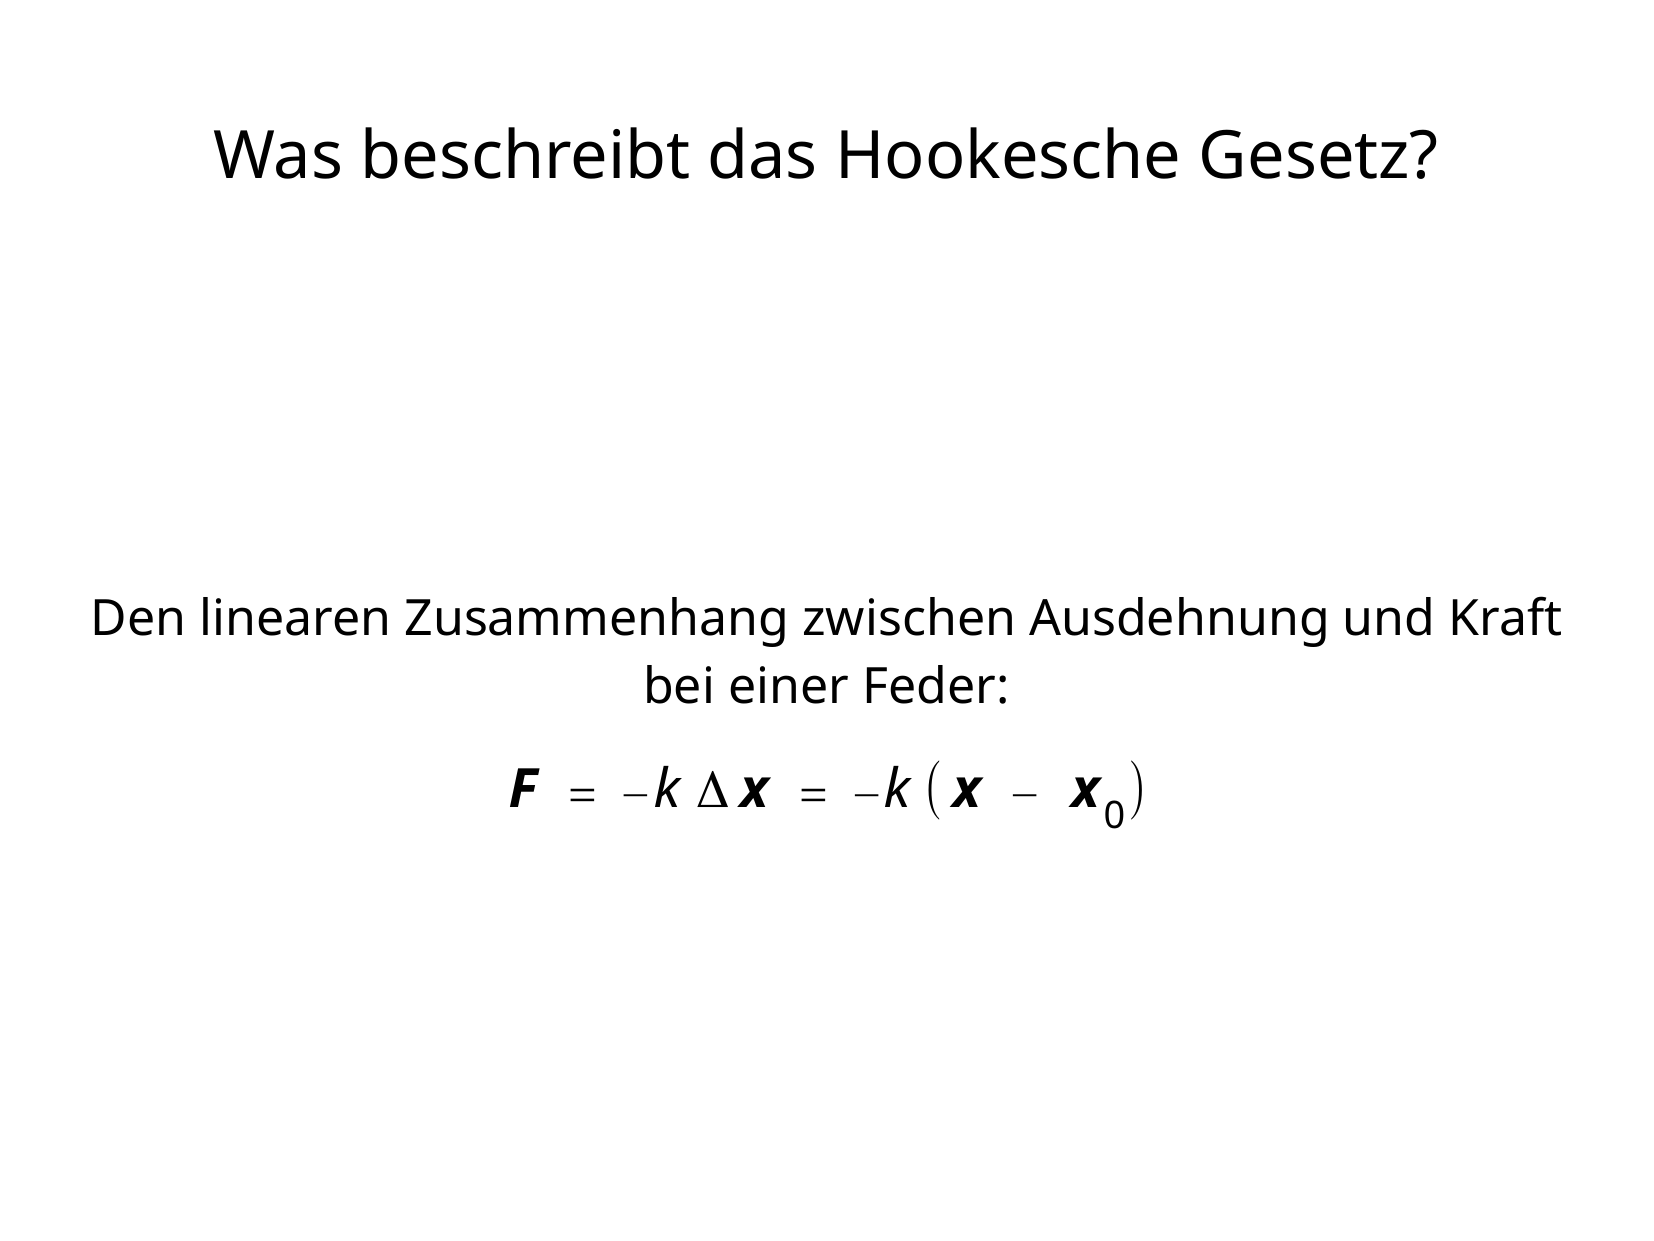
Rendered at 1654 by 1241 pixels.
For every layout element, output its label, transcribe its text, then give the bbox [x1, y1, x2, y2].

chart [500, 756, 1153, 839]
title Was beschreibt das Hookesche Gesetz? [82, 49, 1571, 257]
subtitle Den linearen Zusammenhang zwischen Ausdehnung und Kraft bei einer Feder: [82, 290, 1571, 1010]
